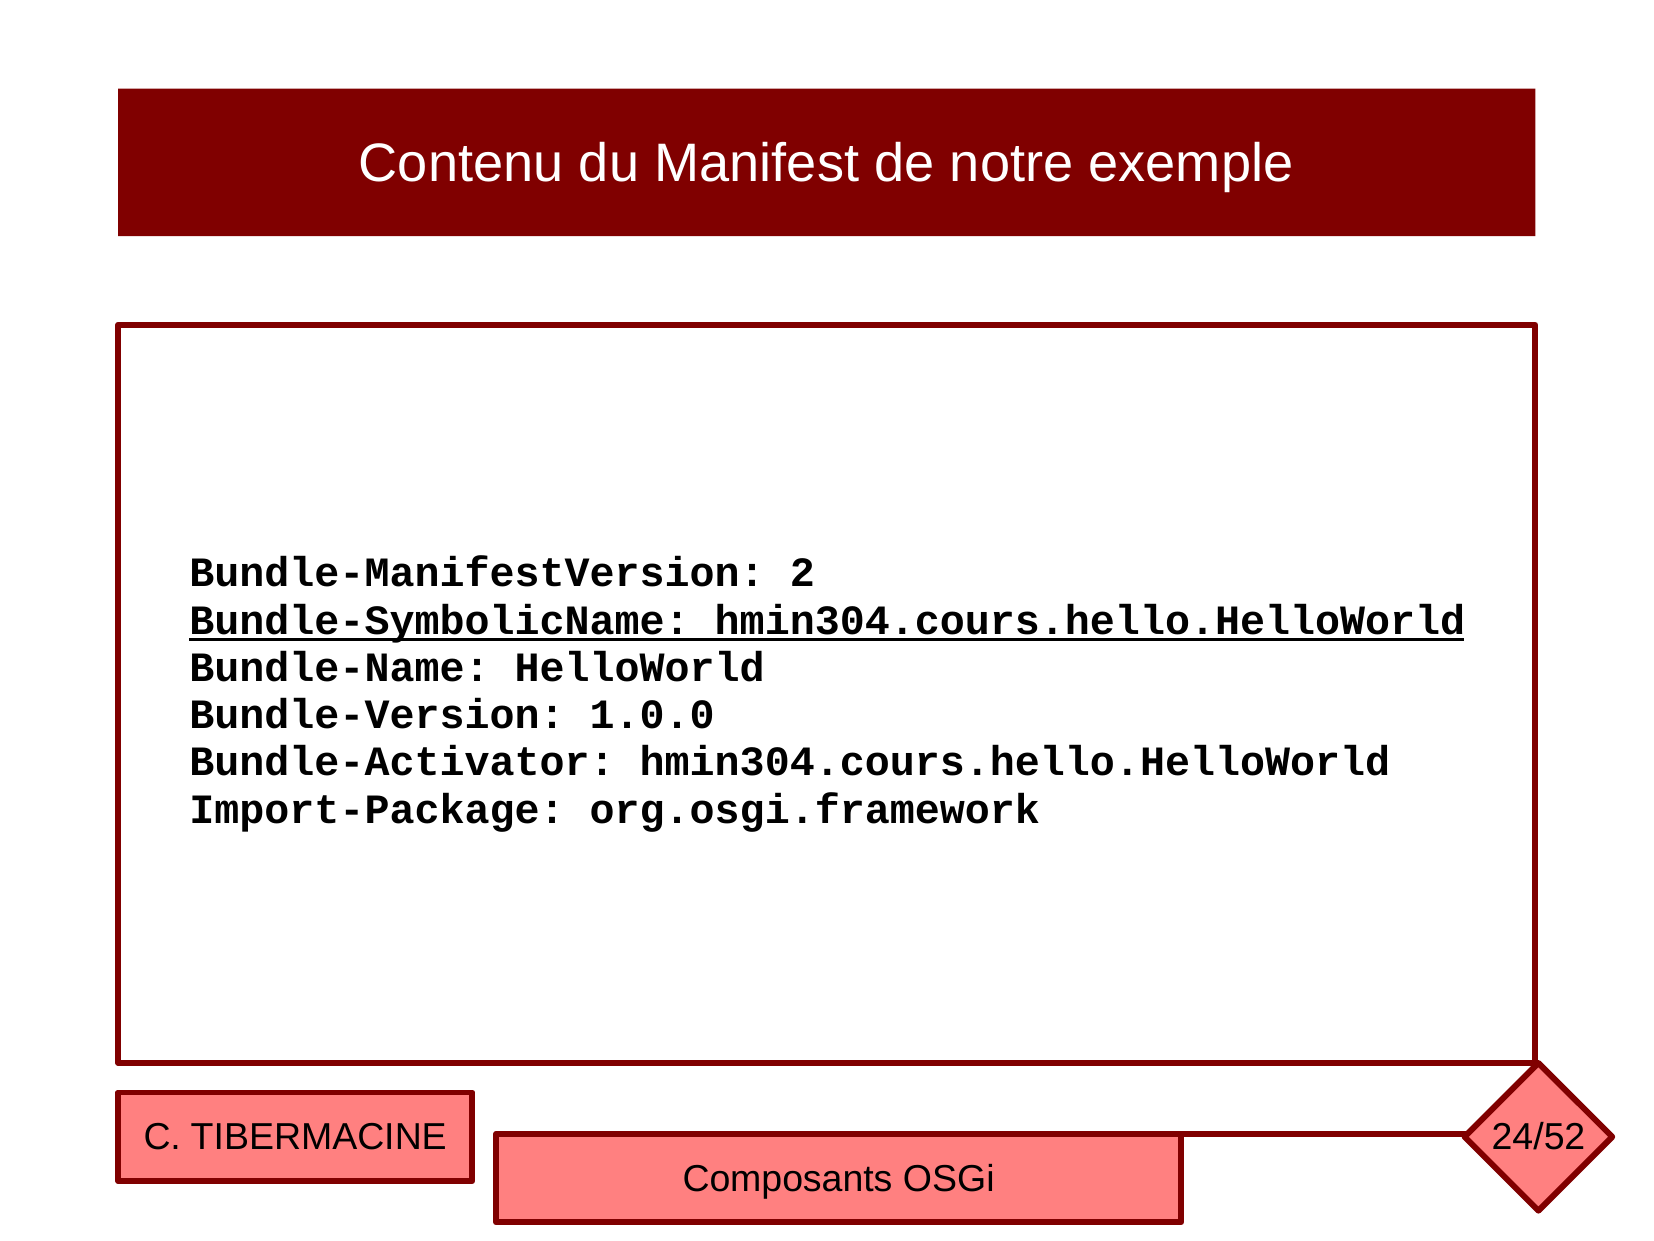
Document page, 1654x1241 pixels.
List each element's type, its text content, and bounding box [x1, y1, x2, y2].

text_box Composants OSGi [496, 1133, 1182, 1223]
text_box Contenu du Manifest de notre exemple [118, 88, 1536, 237]
text_box [1601, 1125, 1613, 1149]
text_box C. TIBERMACINE [118, 1092, 473, 1182]
text_box [1494, 1062, 1583, 1107]
text_box [1464, 1125, 1476, 1149]
text_box Bundle-ManifestVersion: 2 Bundle-SymbolicName: hmin304.cours.hello.HelloWorld Bundle-Name: HelloWorld Bundle-Version: 1.0.0 Bundle-Activator: hmin304.cours.hello.HelloWorld Import-Package: org.osgi.framework [118, 324, 1536, 1063]
text_box <numéro>/52 [1476, 1107, 1601, 1207]
